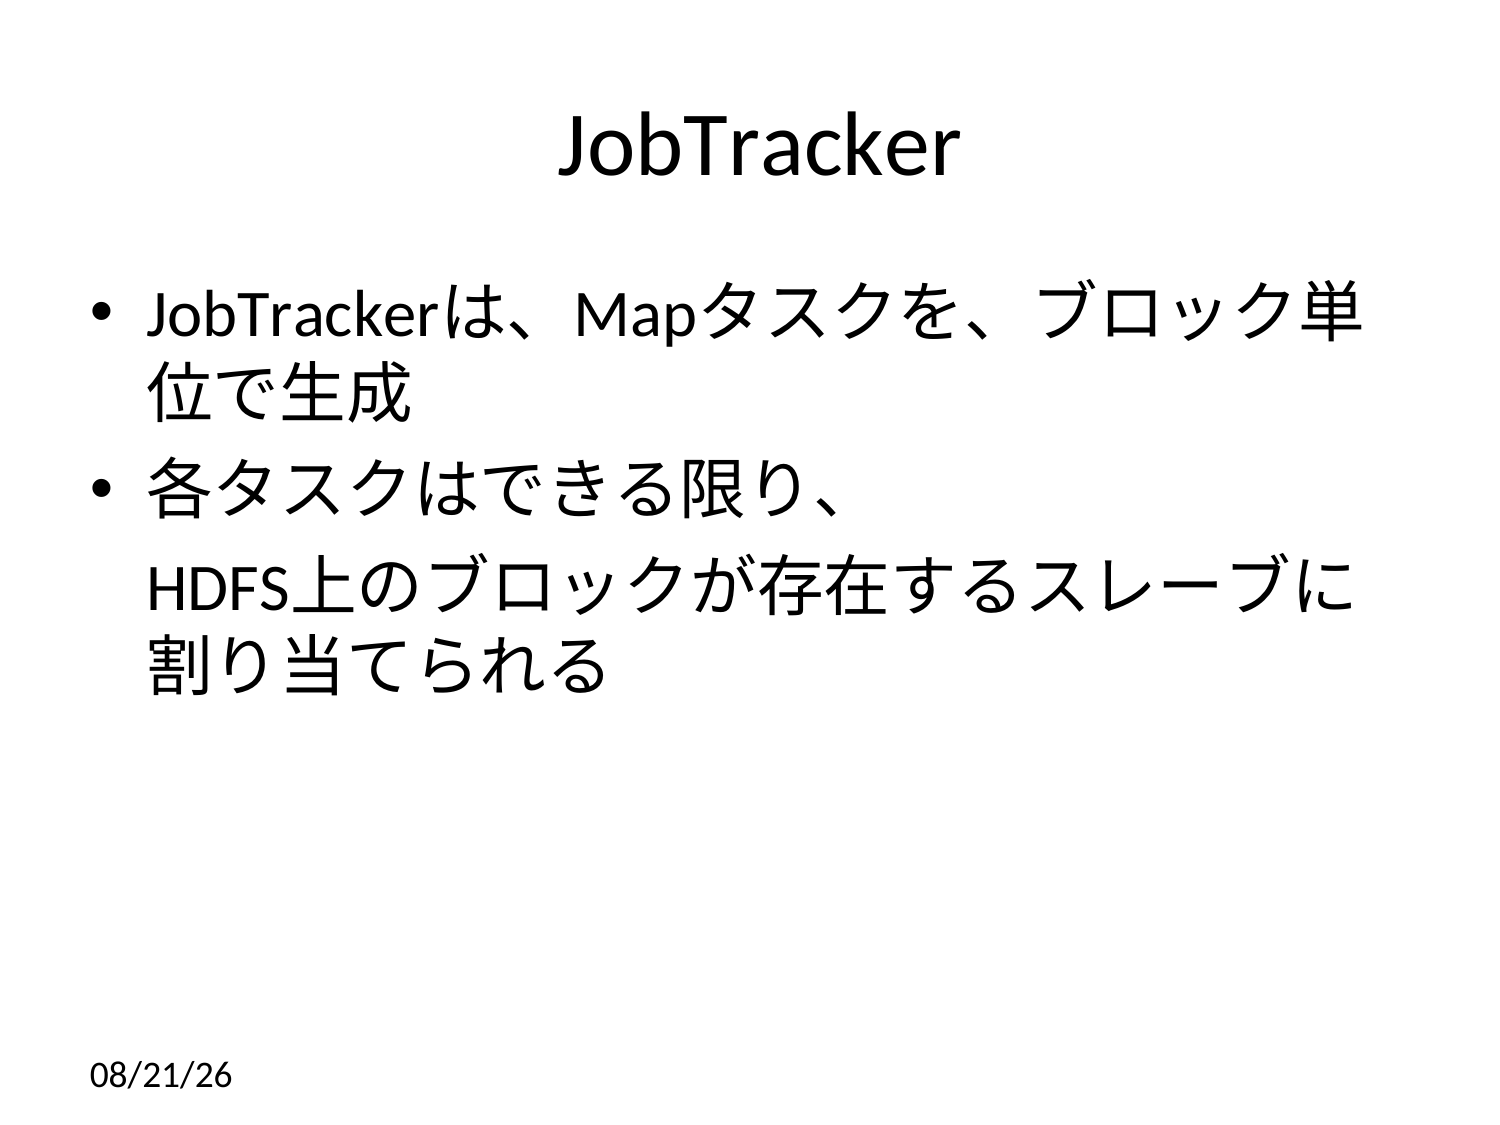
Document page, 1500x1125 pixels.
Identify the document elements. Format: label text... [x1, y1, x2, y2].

list JobTrackerは、Mapタスクを、ブロック単位で生成 各タスクはできる限り、 HDFS上のブロックが存在するスレーブに割り当てられる [75, 262, 1426, 1006]
title JobTracker [75, 21, 1426, 257]
